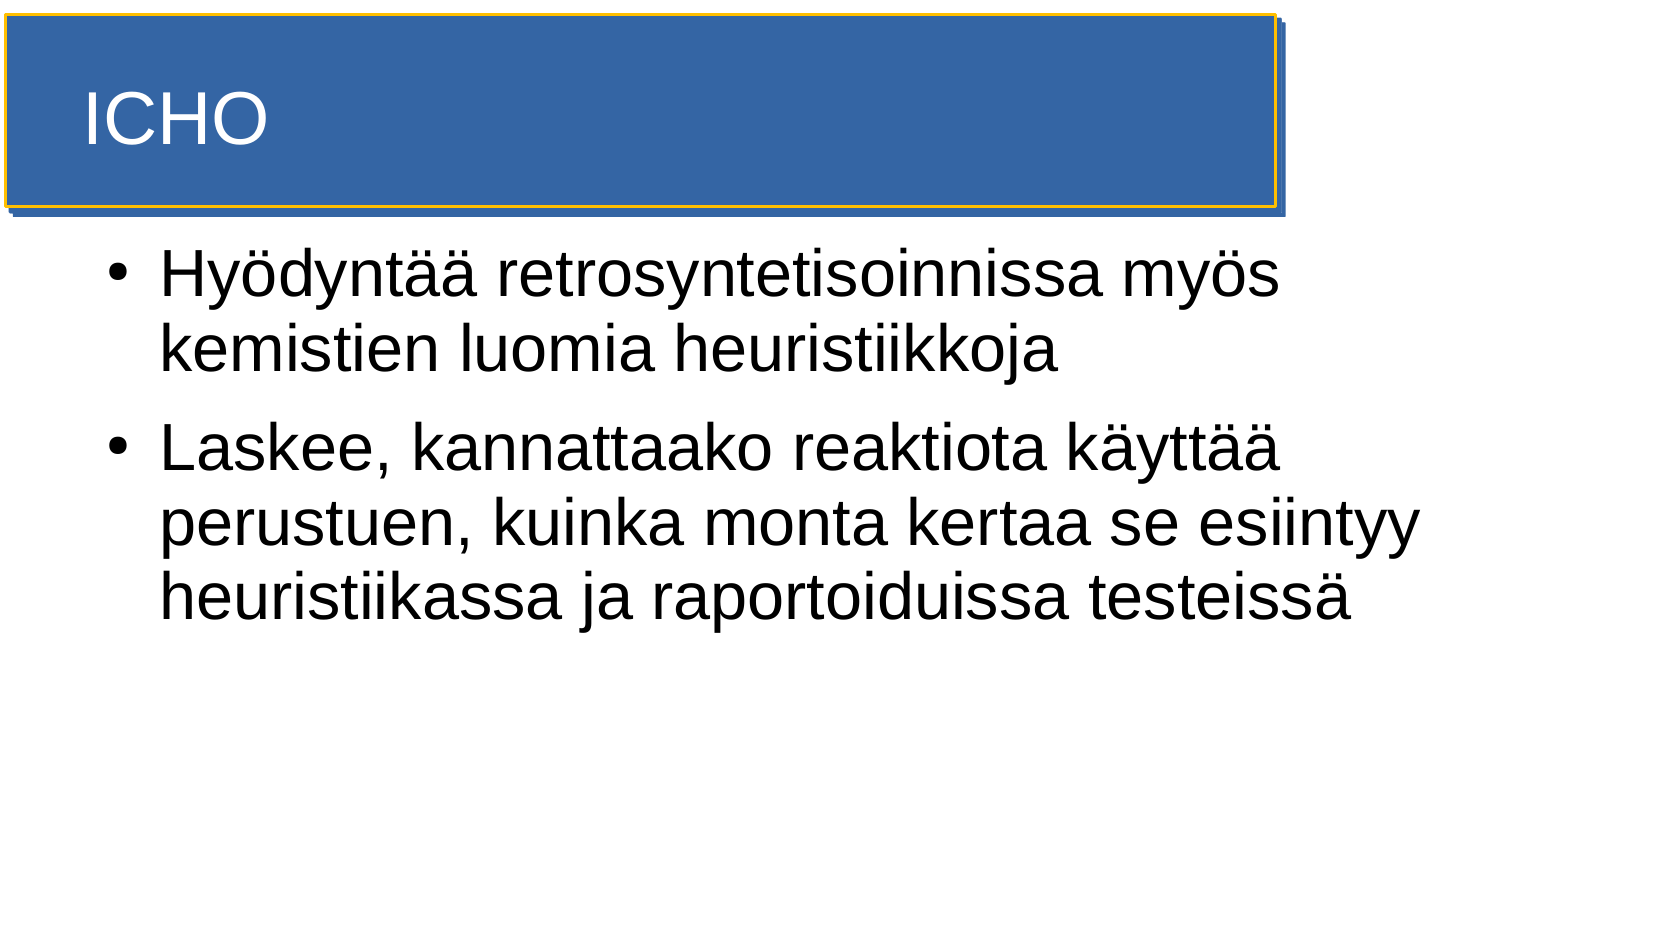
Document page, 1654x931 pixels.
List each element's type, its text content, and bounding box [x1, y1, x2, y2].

title ICHO [82, 34, 1235, 203]
list Hyödyntää retrosyntetisoinnissa myös kemistien luomia heuristiikkoja Laskee, kannattaako reaktiota käyttää perustuen, kuinka monta kertaa se esiintyy heuristiikassa ja raportoiduissa testeissä [88, 236, 1565, 798]
